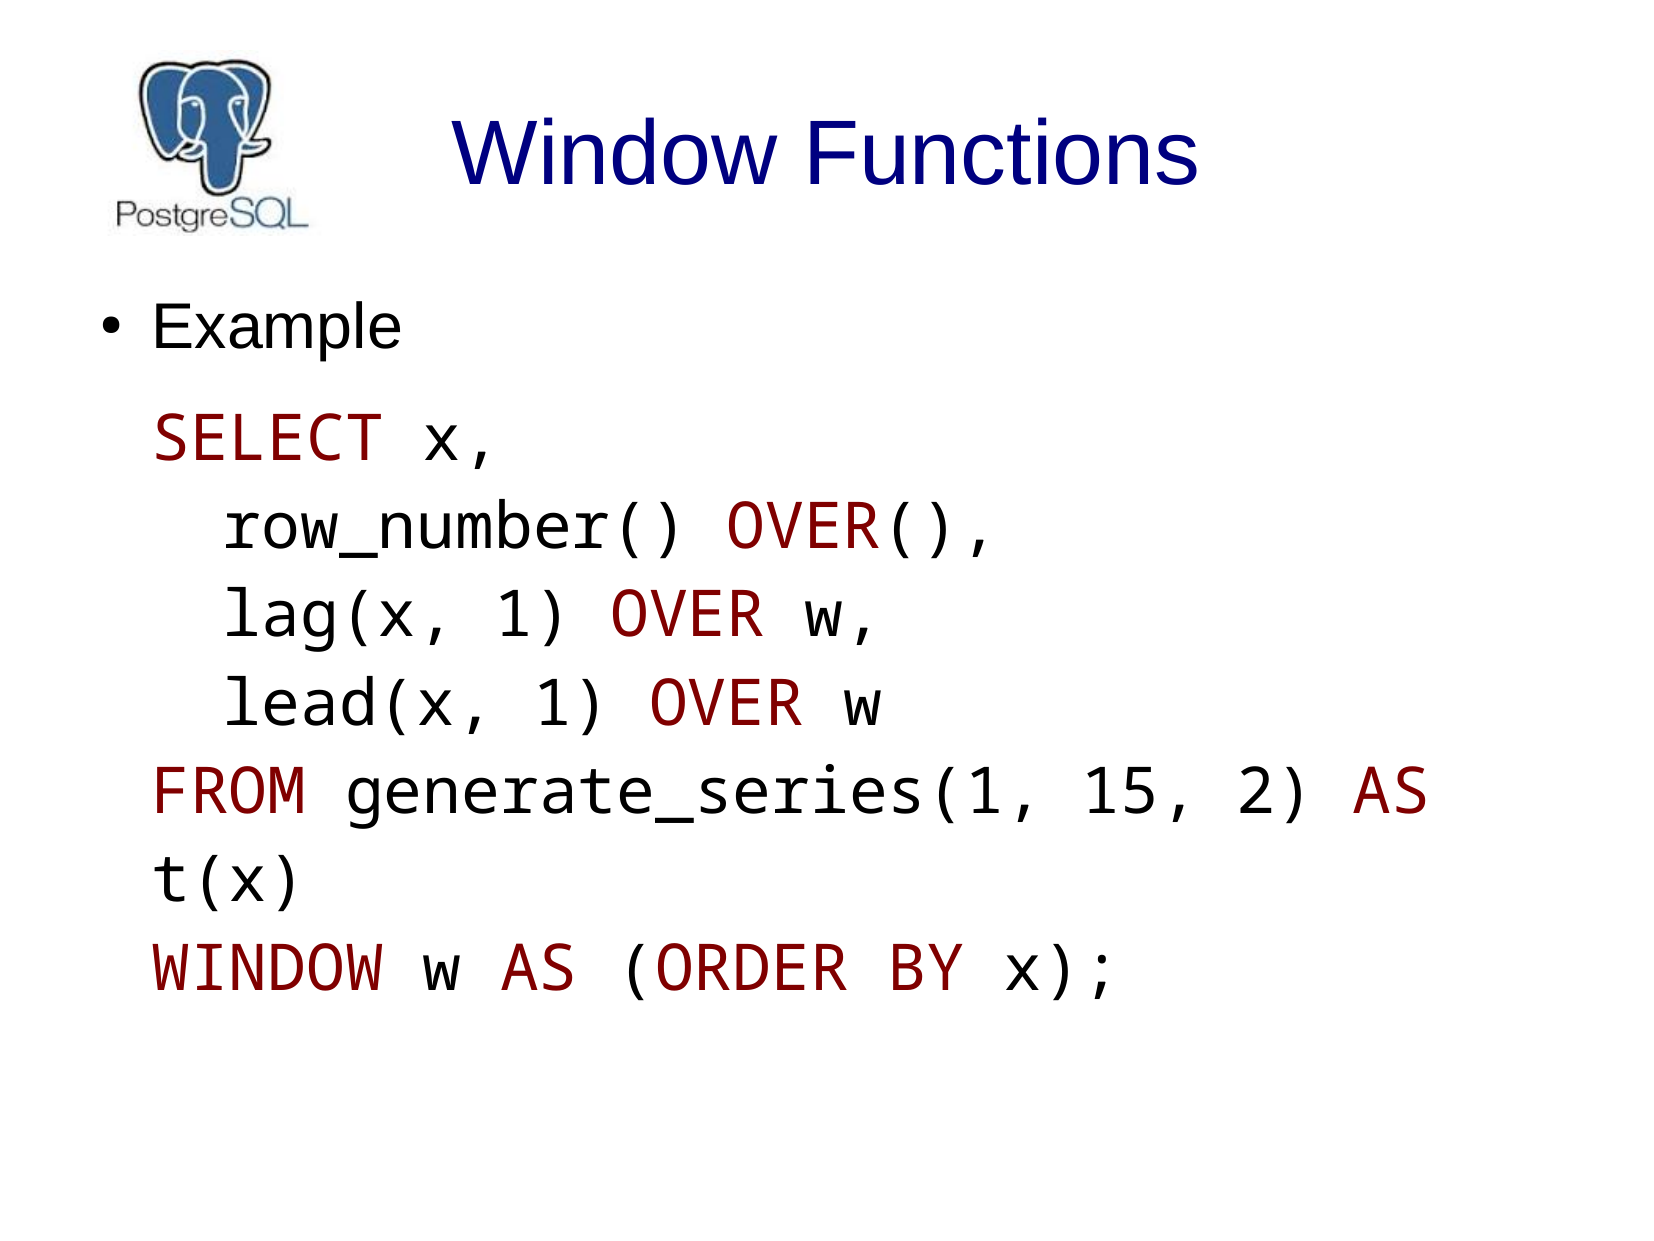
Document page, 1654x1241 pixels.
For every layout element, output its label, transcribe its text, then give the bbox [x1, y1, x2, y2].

list Example SELECT x, row_number() OVER(), lag(x, 1) OVER w, lead(x, 1) OVER w FROM generate_series(1, 15, 2) AS t(x) WINDOW w AS (ORDER BY x); [82, 290, 1538, 1010]
picture [58, 50, 356, 236]
title Window Functions [82, 49, 1571, 257]
